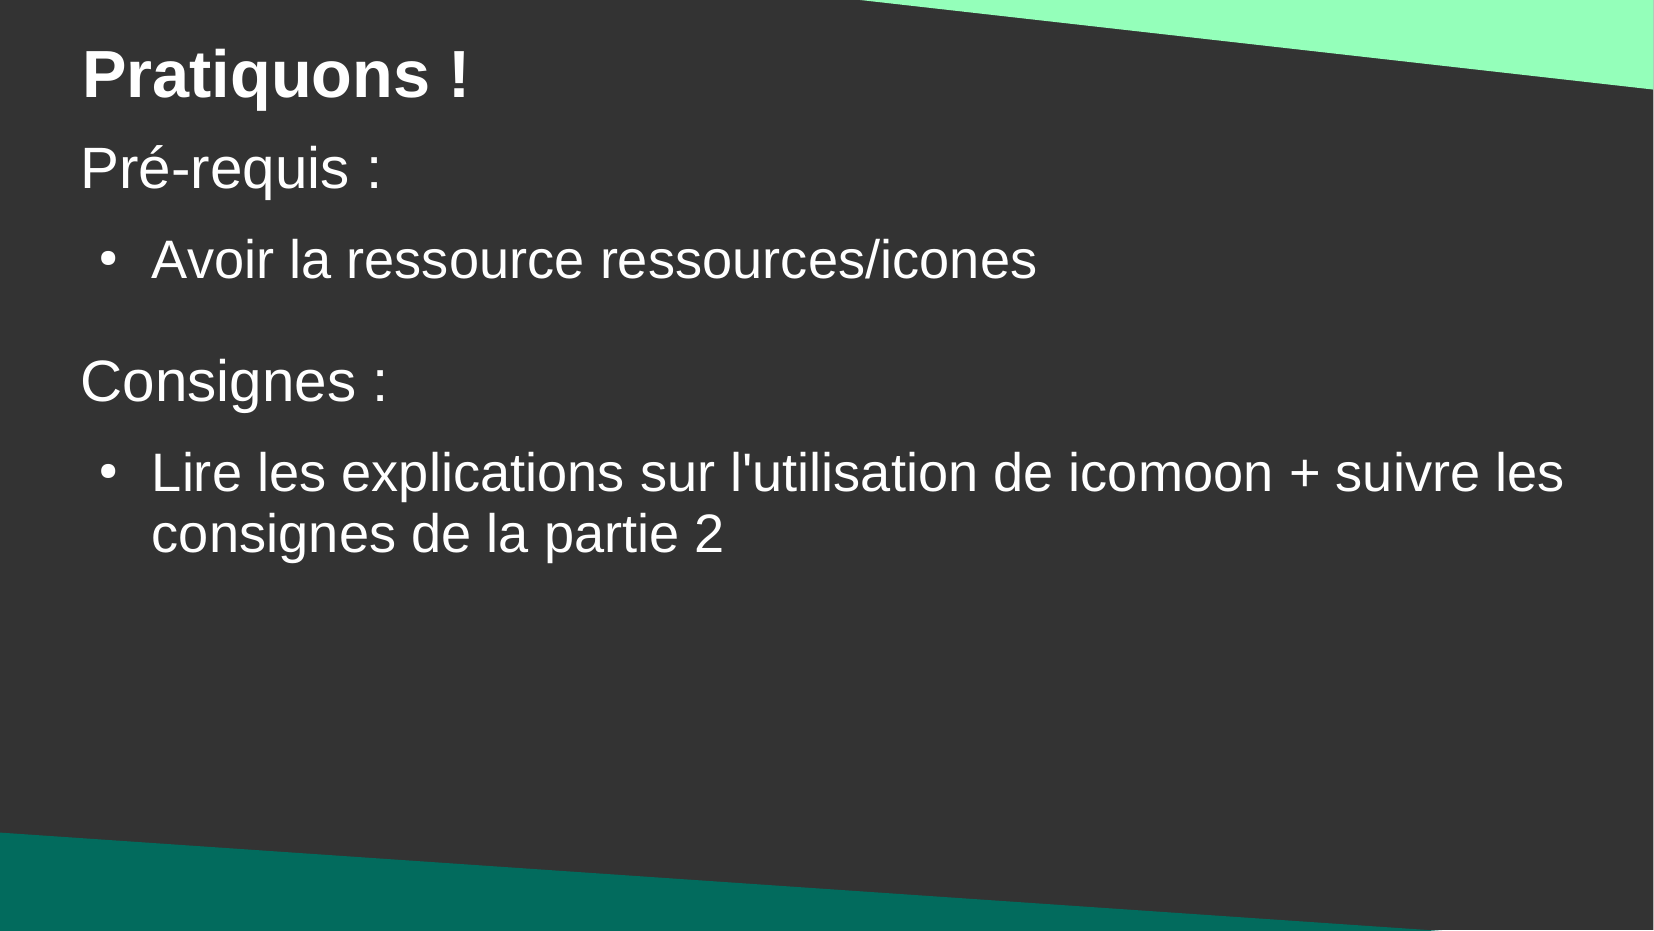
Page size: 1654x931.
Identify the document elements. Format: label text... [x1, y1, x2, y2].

list Pré-requis : Avoir la ressource ressources/icones [80, 135, 1620, 296]
list Consignes : Lire les explications sur l'utilisation de icomoon + suivre les consignes de la partie 2 [80, 348, 1620, 733]
title Pratiquons ! [82, 37, 1571, 114]
text_box [860, 0, 1654, 90]
